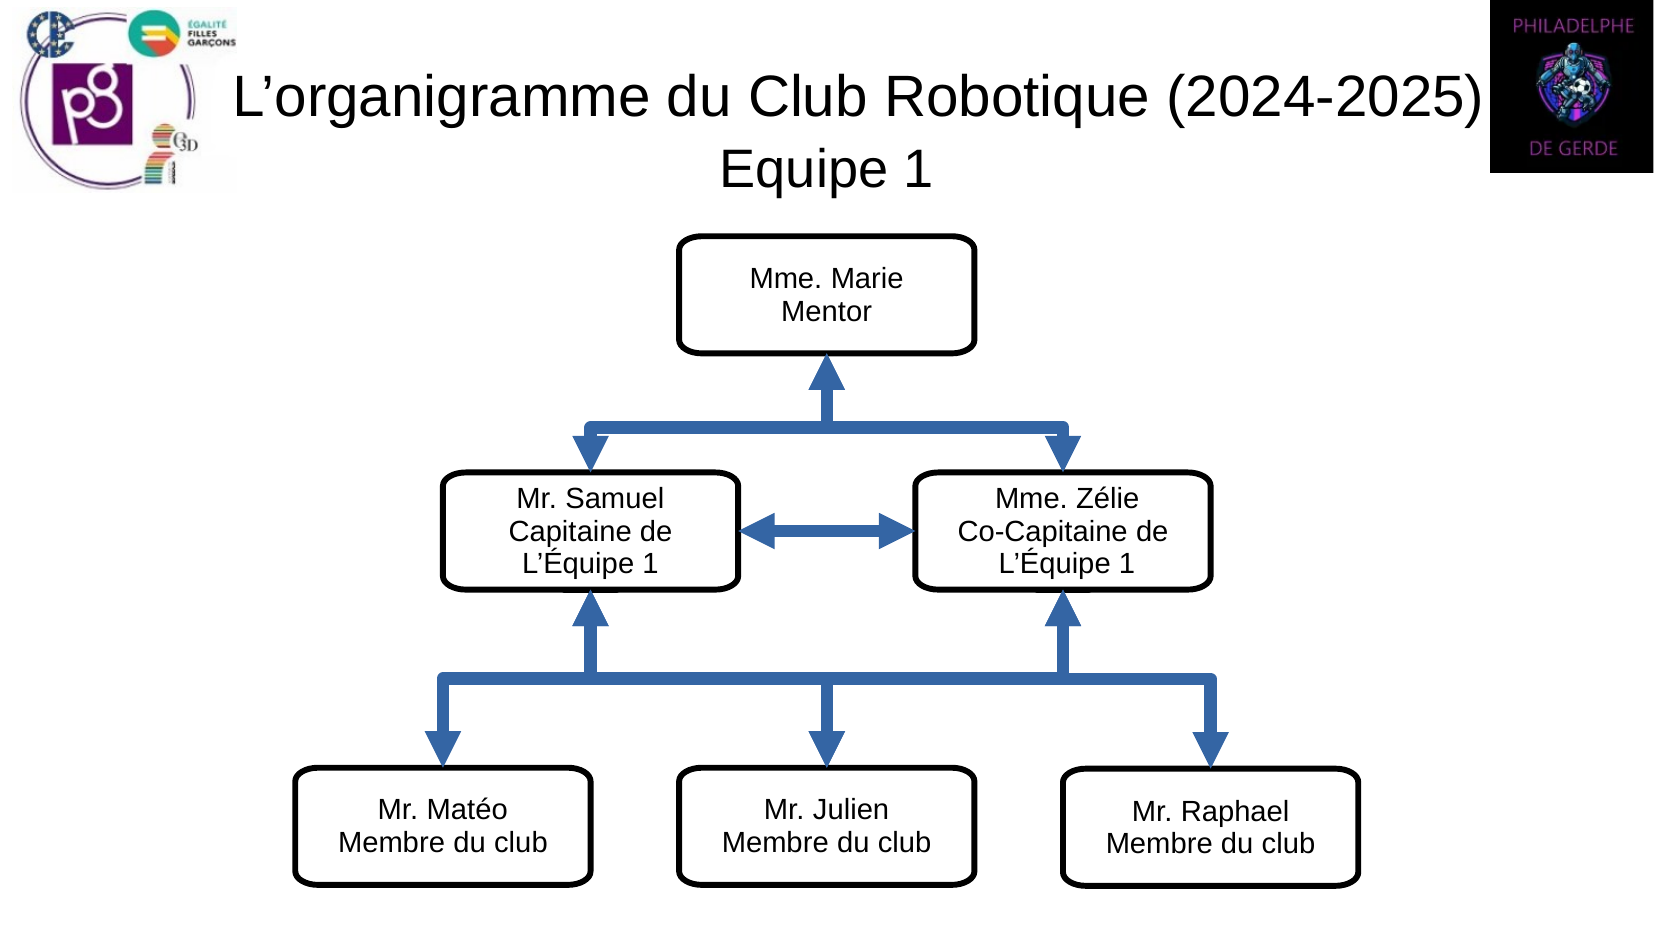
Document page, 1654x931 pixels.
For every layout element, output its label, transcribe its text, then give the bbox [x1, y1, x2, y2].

text_box Mr. Raphael Membre du club [1062, 768, 1359, 886]
text_box Mr. Matéo Membre du club [295, 767, 591, 885]
text_box Mme. Marie Mentor [679, 236, 975, 354]
text_box Equipe 1 [0, 131, 1654, 207]
title L’organigramme du Club Robotique (2024-2025) [0, 0, 1490, 131]
picture [1490, 0, 1654, 131]
text_box Mr. Julien Membre du club [679, 767, 975, 885]
text_box Mme. Zélie Co-Capitaine de L’Équipe 1 [915, 472, 1211, 590]
text_box Mr. Samuel Capitaine de L’Équipe 1 [442, 472, 739, 590]
picture [12, 7, 237, 131]
